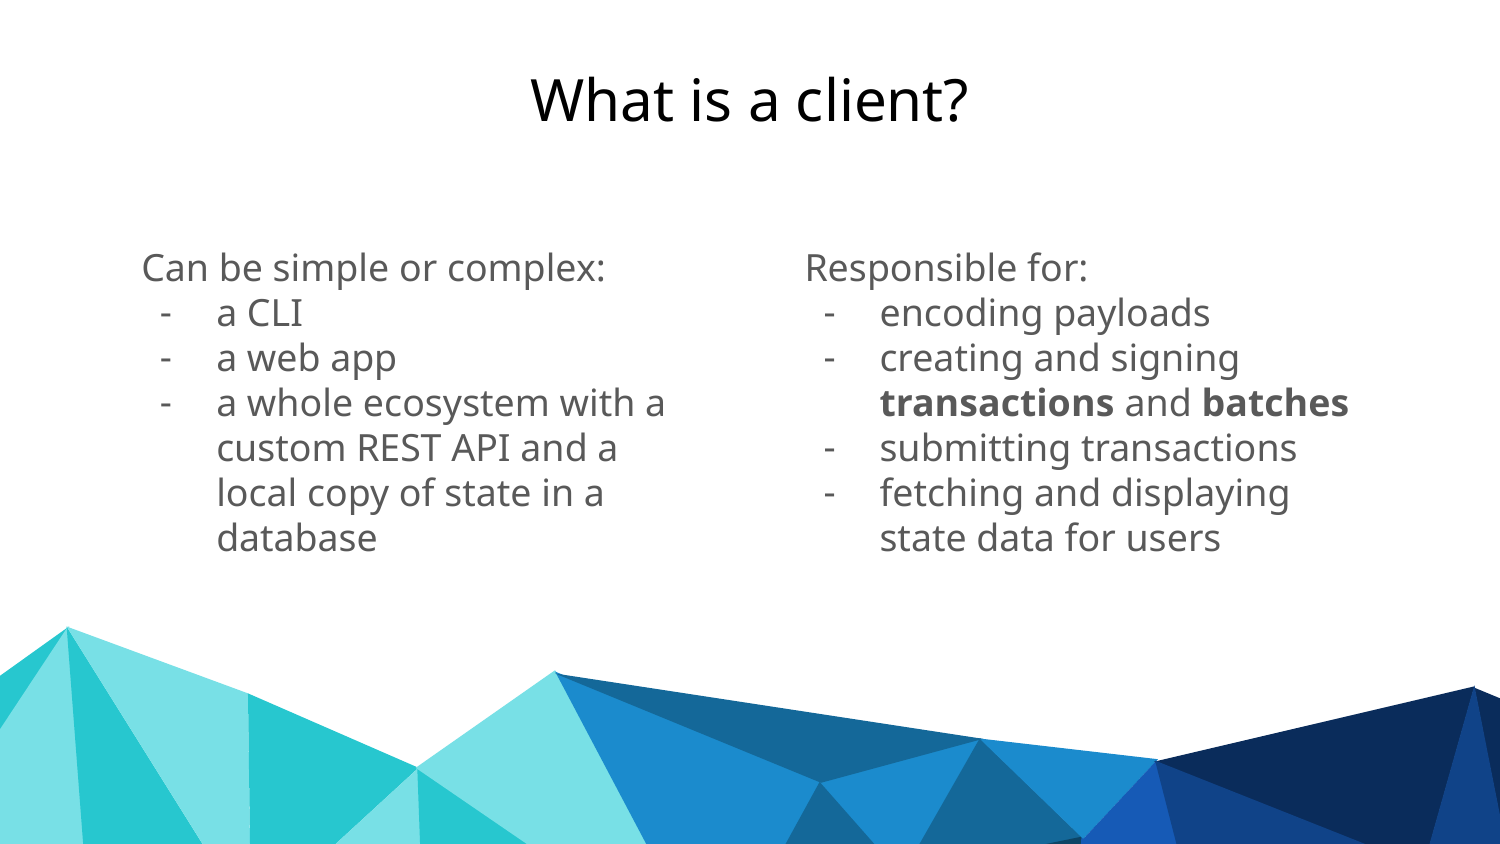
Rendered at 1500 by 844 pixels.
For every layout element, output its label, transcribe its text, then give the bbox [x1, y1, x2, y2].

list Responsible for: encoding payloads creating and signing transactions and batches submitting transactions fetching and displaying state data for users [789, 228, 1374, 751]
text_box [0, 626, 1500, 844]
title What is a client? [51, 47, 1449, 142]
list Can be simple or complex: a CLI a web app a whole ecosystem with a custom REST API and a local copy of state in a database [126, 228, 711, 751]
